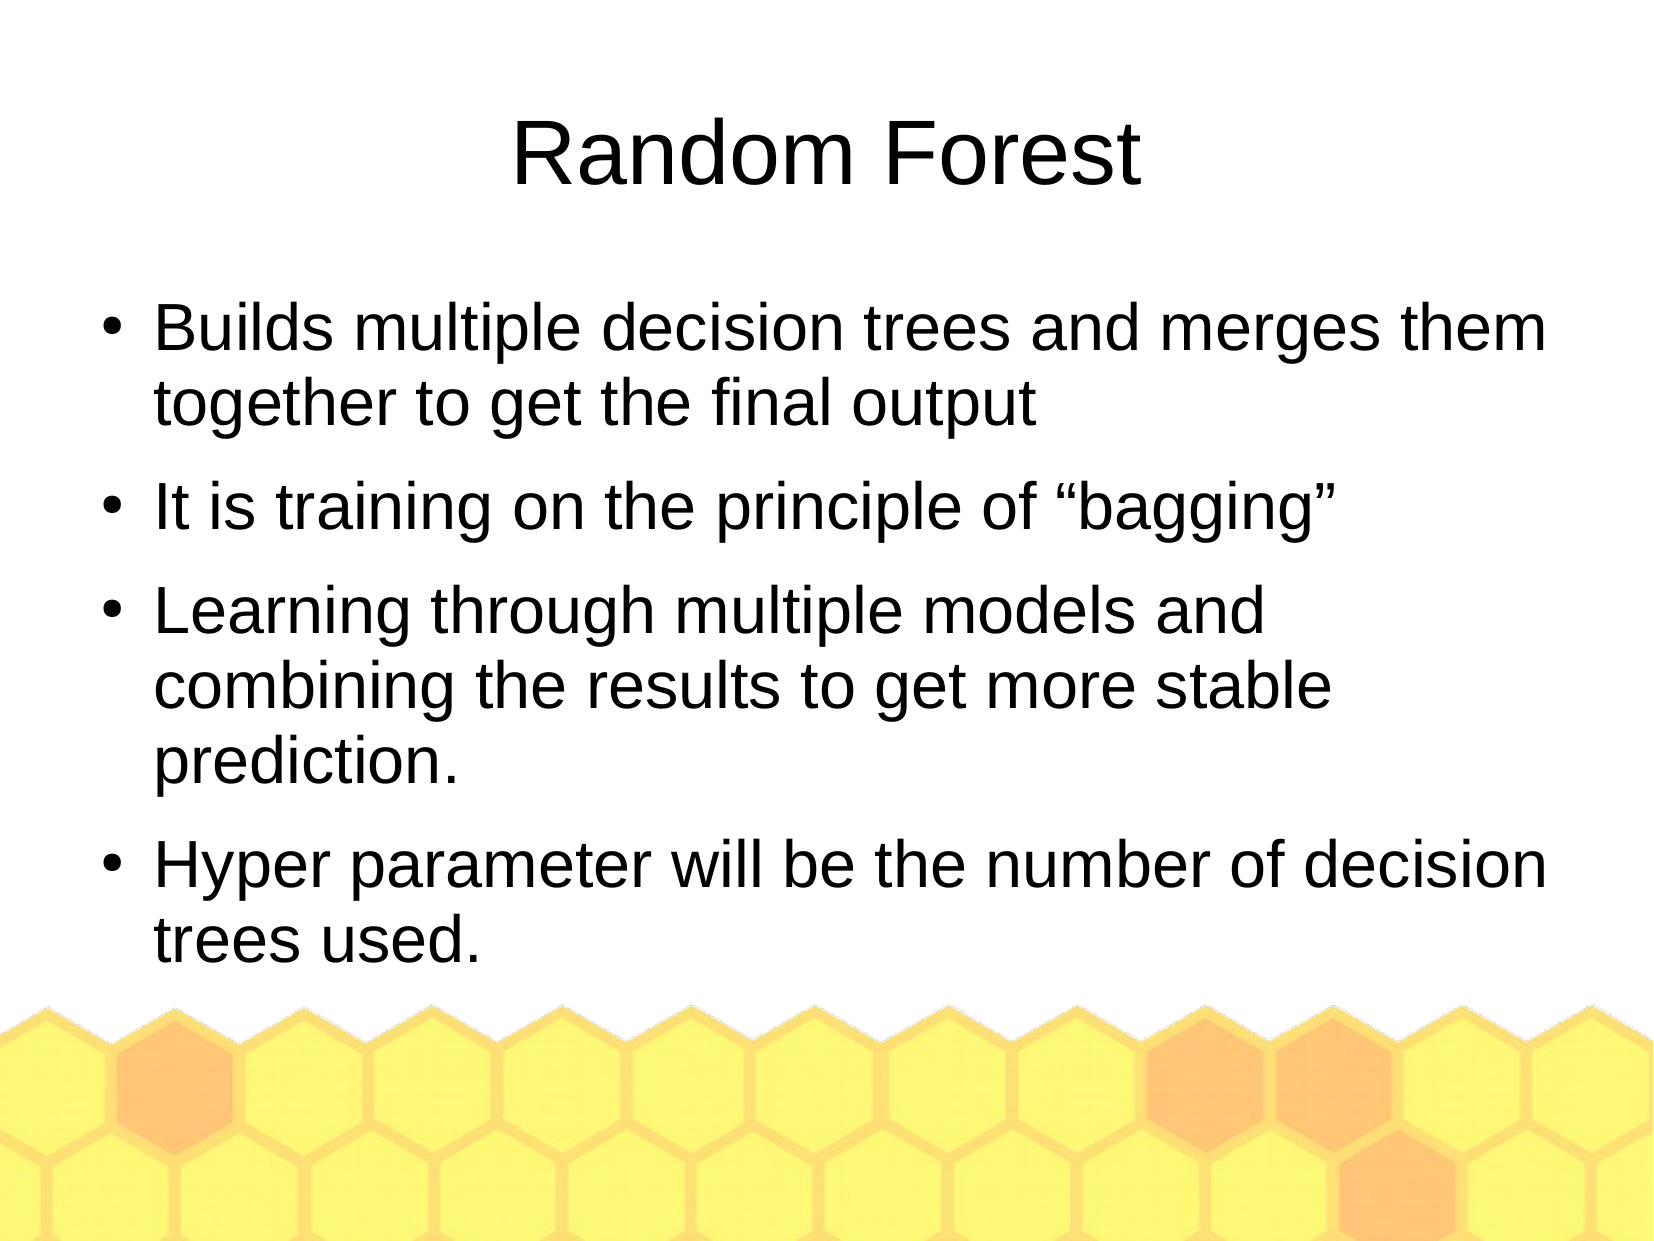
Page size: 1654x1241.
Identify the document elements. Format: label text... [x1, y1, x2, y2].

picture [0, 1001, 1654, 1241]
list Builds multiple decision trees and merges them together to get the final output It is training on the principle of “bagging” Learning through multiple models and combining the results to get more stable prediction. Hyper parameter will be the number of decision trees used. [82, 290, 1571, 1010]
title Random Forest [82, 49, 1571, 257]
